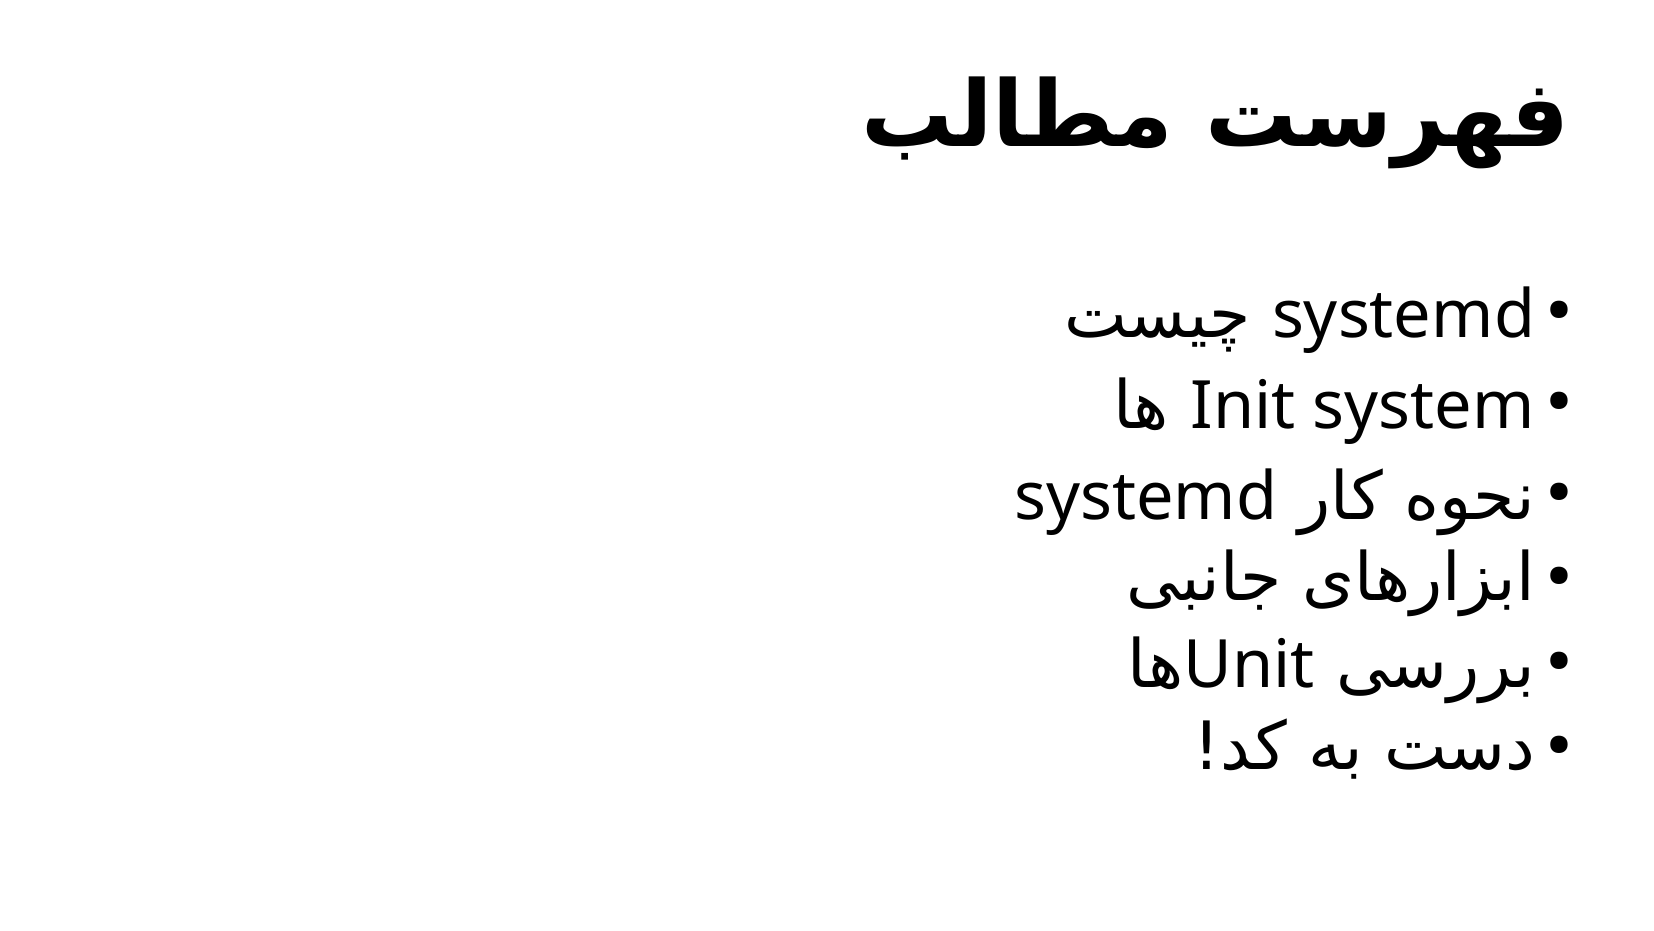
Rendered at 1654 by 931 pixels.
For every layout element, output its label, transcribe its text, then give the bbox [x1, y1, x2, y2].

subtitle systemd چیست Init system ها نحوه کار systemd ابزارهای جانبی بررسی Unitها دست به کد! [82, 193, 1571, 886]
title فهرست مطالب [82, 37, 1571, 193]
